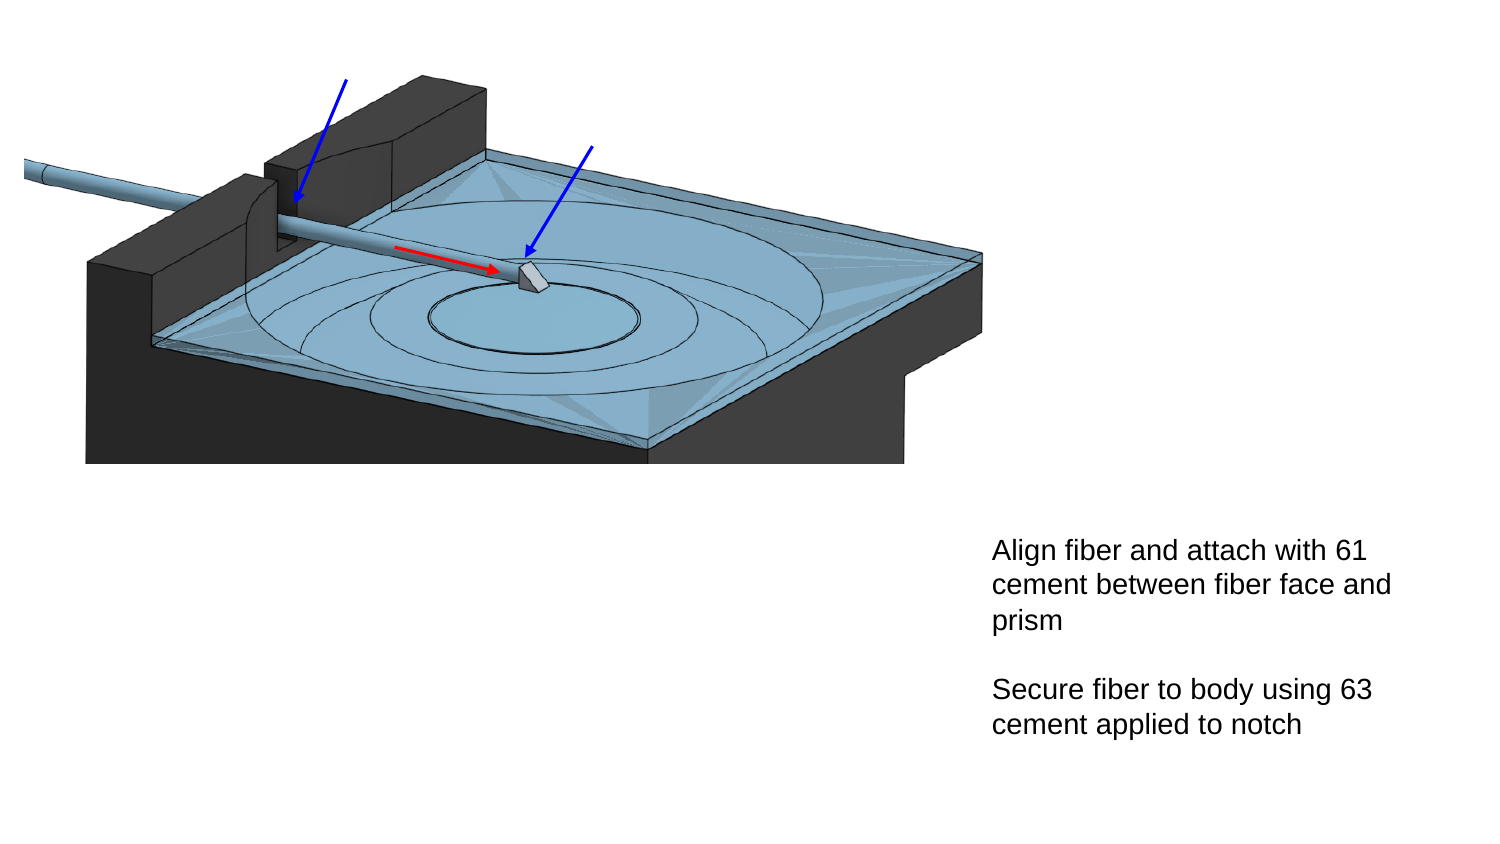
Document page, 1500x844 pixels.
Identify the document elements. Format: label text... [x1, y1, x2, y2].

text_box Align fiber and attach with 61 cement between fiber face and prism Secure fiber to body using 63 cement applied to notch [976, 515, 1466, 756]
picture [24, 24, 1000, 464]
